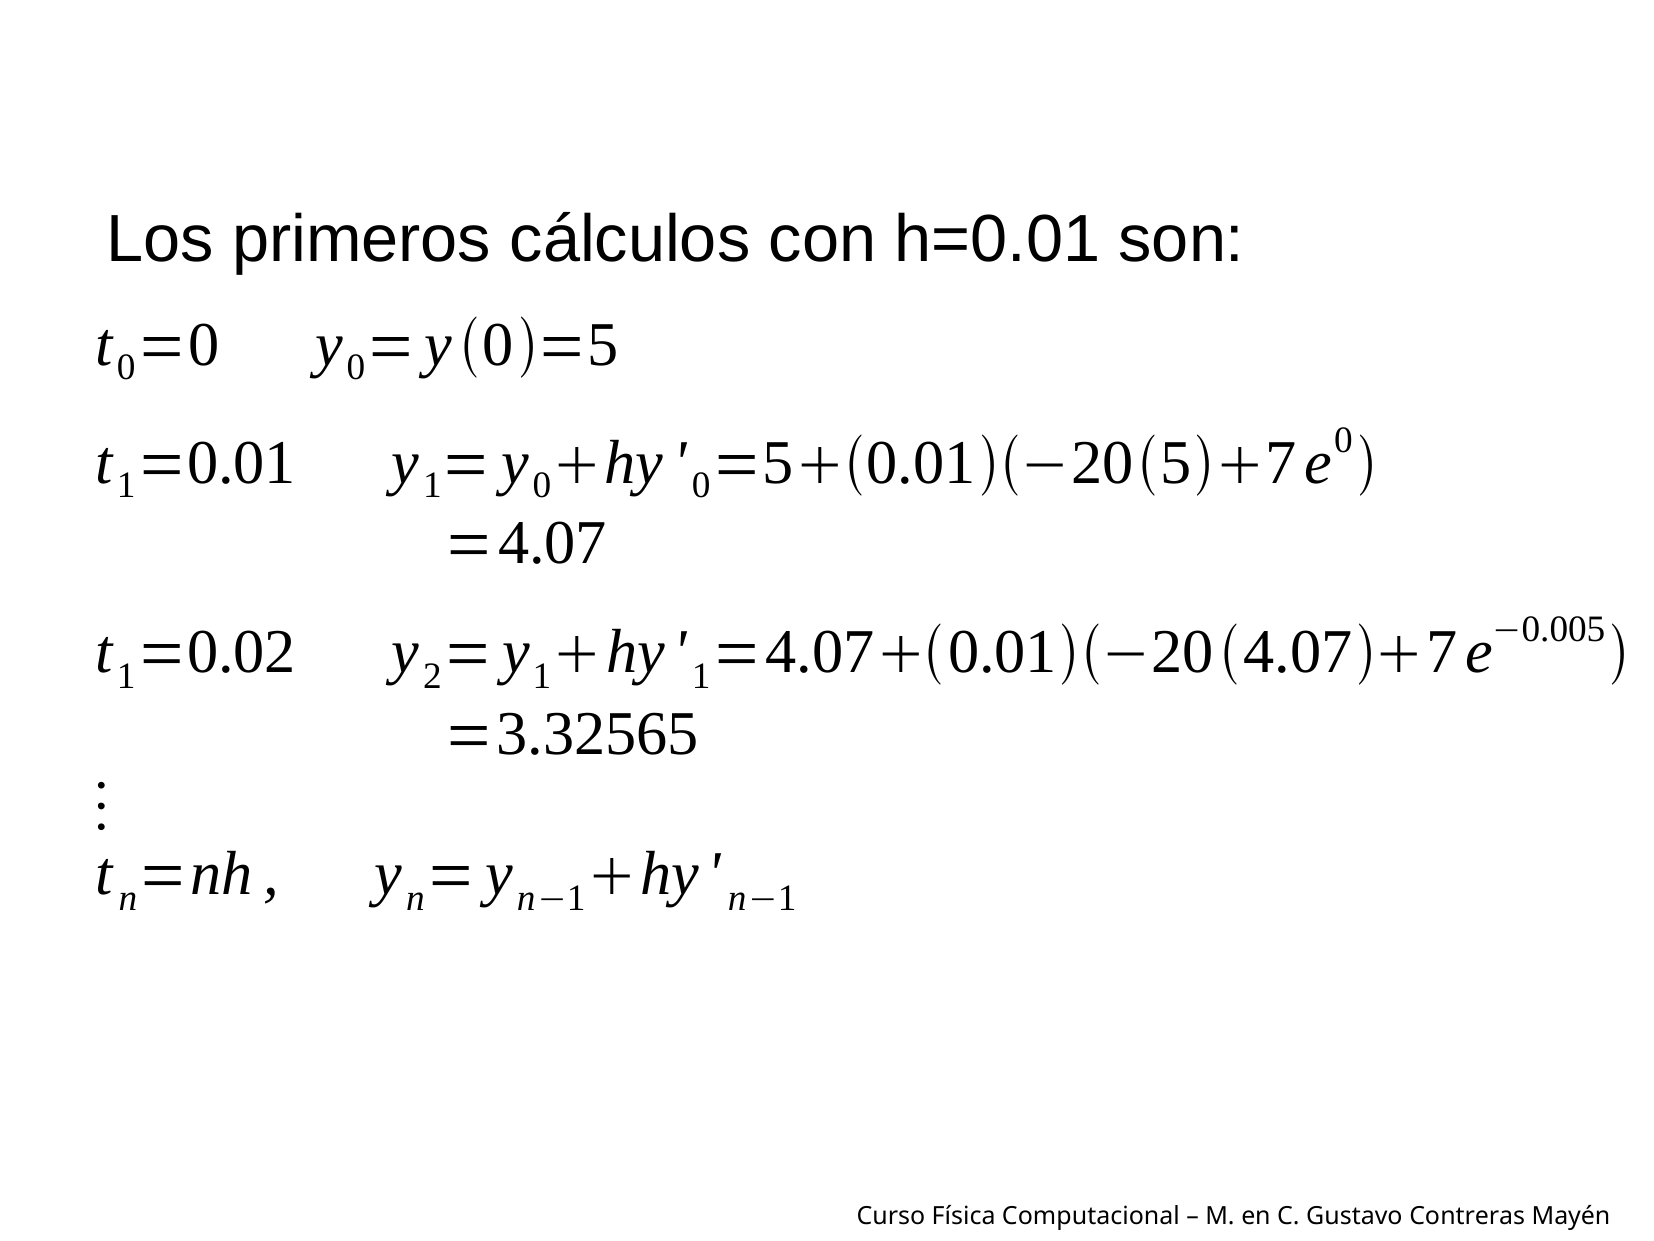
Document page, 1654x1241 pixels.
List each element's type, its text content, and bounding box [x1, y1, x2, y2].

chart [77, 308, 1635, 919]
text_box Los primeros cálculos con h=0.01 son: [106, 177, 1595, 301]
